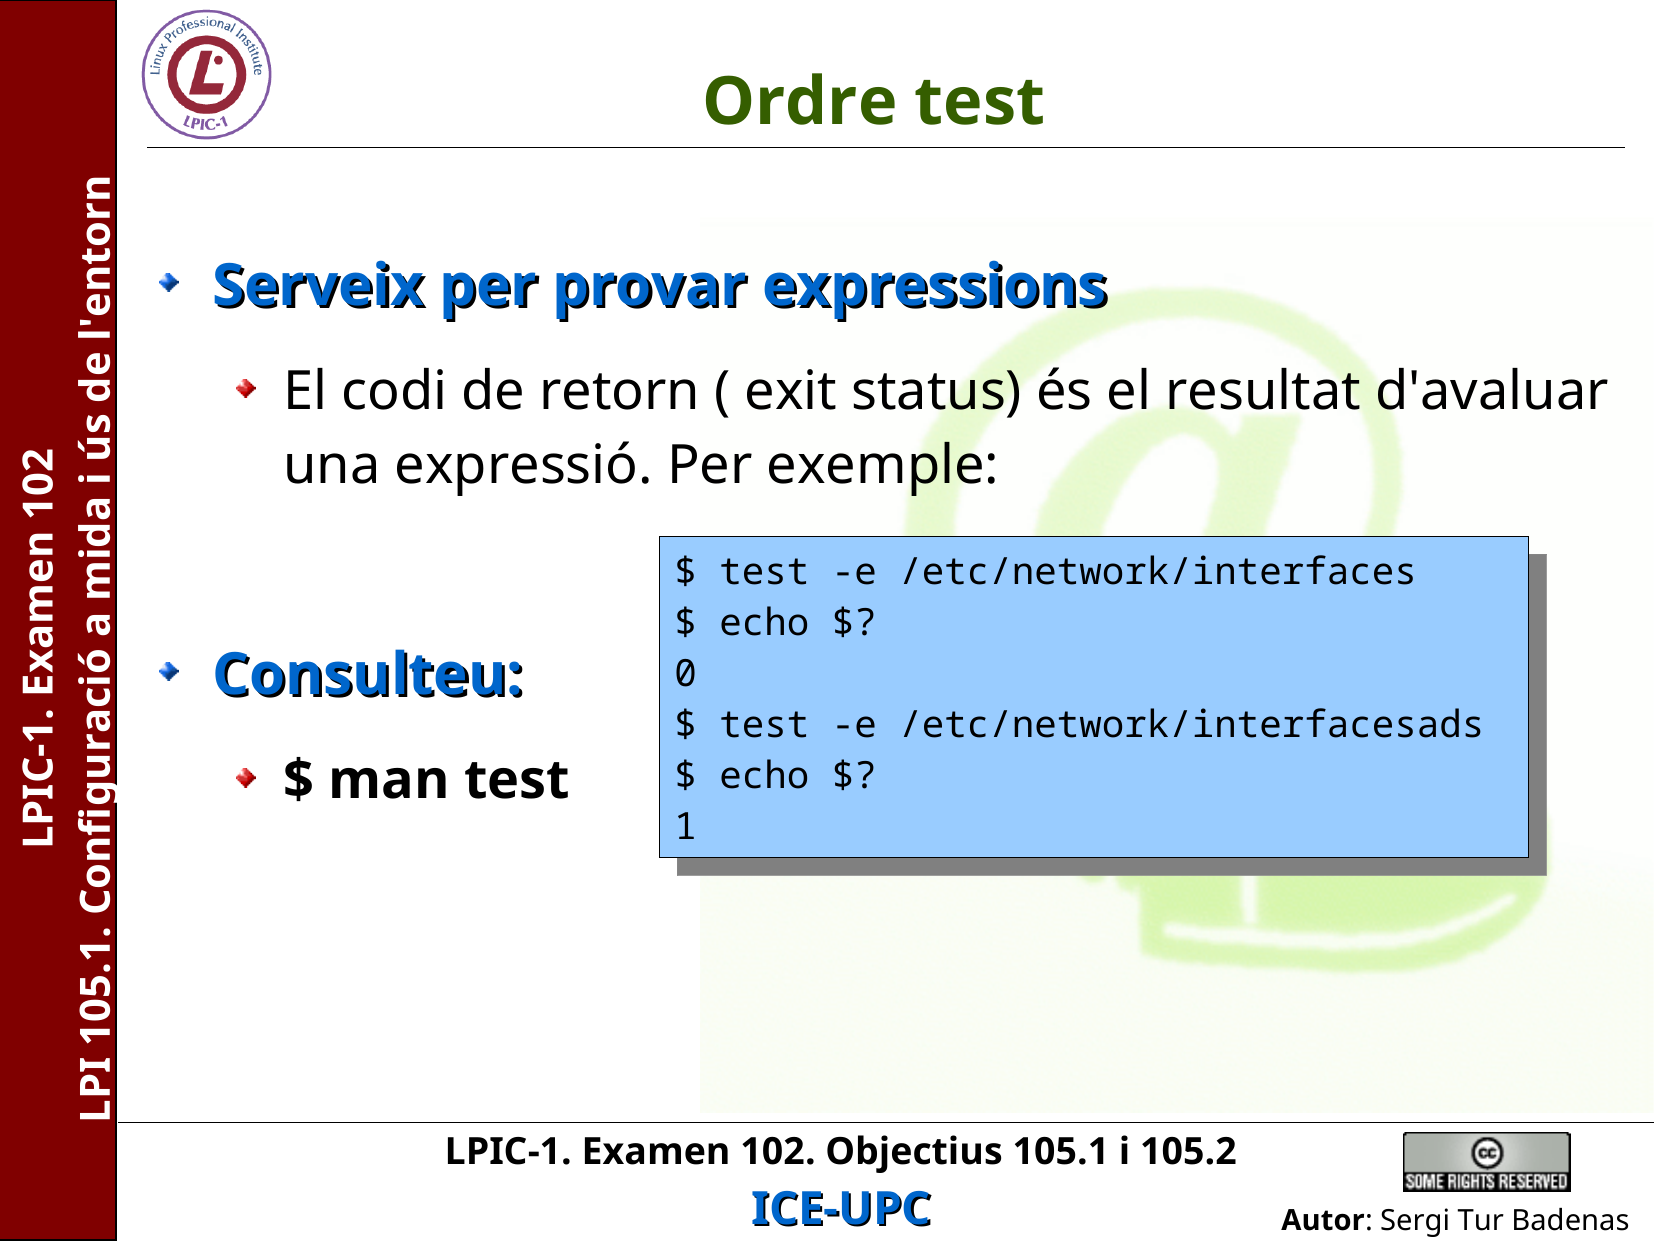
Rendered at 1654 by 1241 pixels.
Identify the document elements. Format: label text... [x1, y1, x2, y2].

text_box $ test -e /etc/network/interfaces $ echo $? 0 $ test -e /etc/network/interfacesads $ echo $? 1 [659, 536, 1529, 784]
picture [1403, 1132, 1571, 1192]
picture [135, 5, 277, 49]
list Serveix per provar expressions El codi de retorn ( exit status) és el resultat d'avaluar una expressió. Per exemple: Consulteu: $ man test [141, 242, 1630, 1078]
title Ordre test [129, 49, 1619, 148]
picture [700, 217, 1654, 1113]
